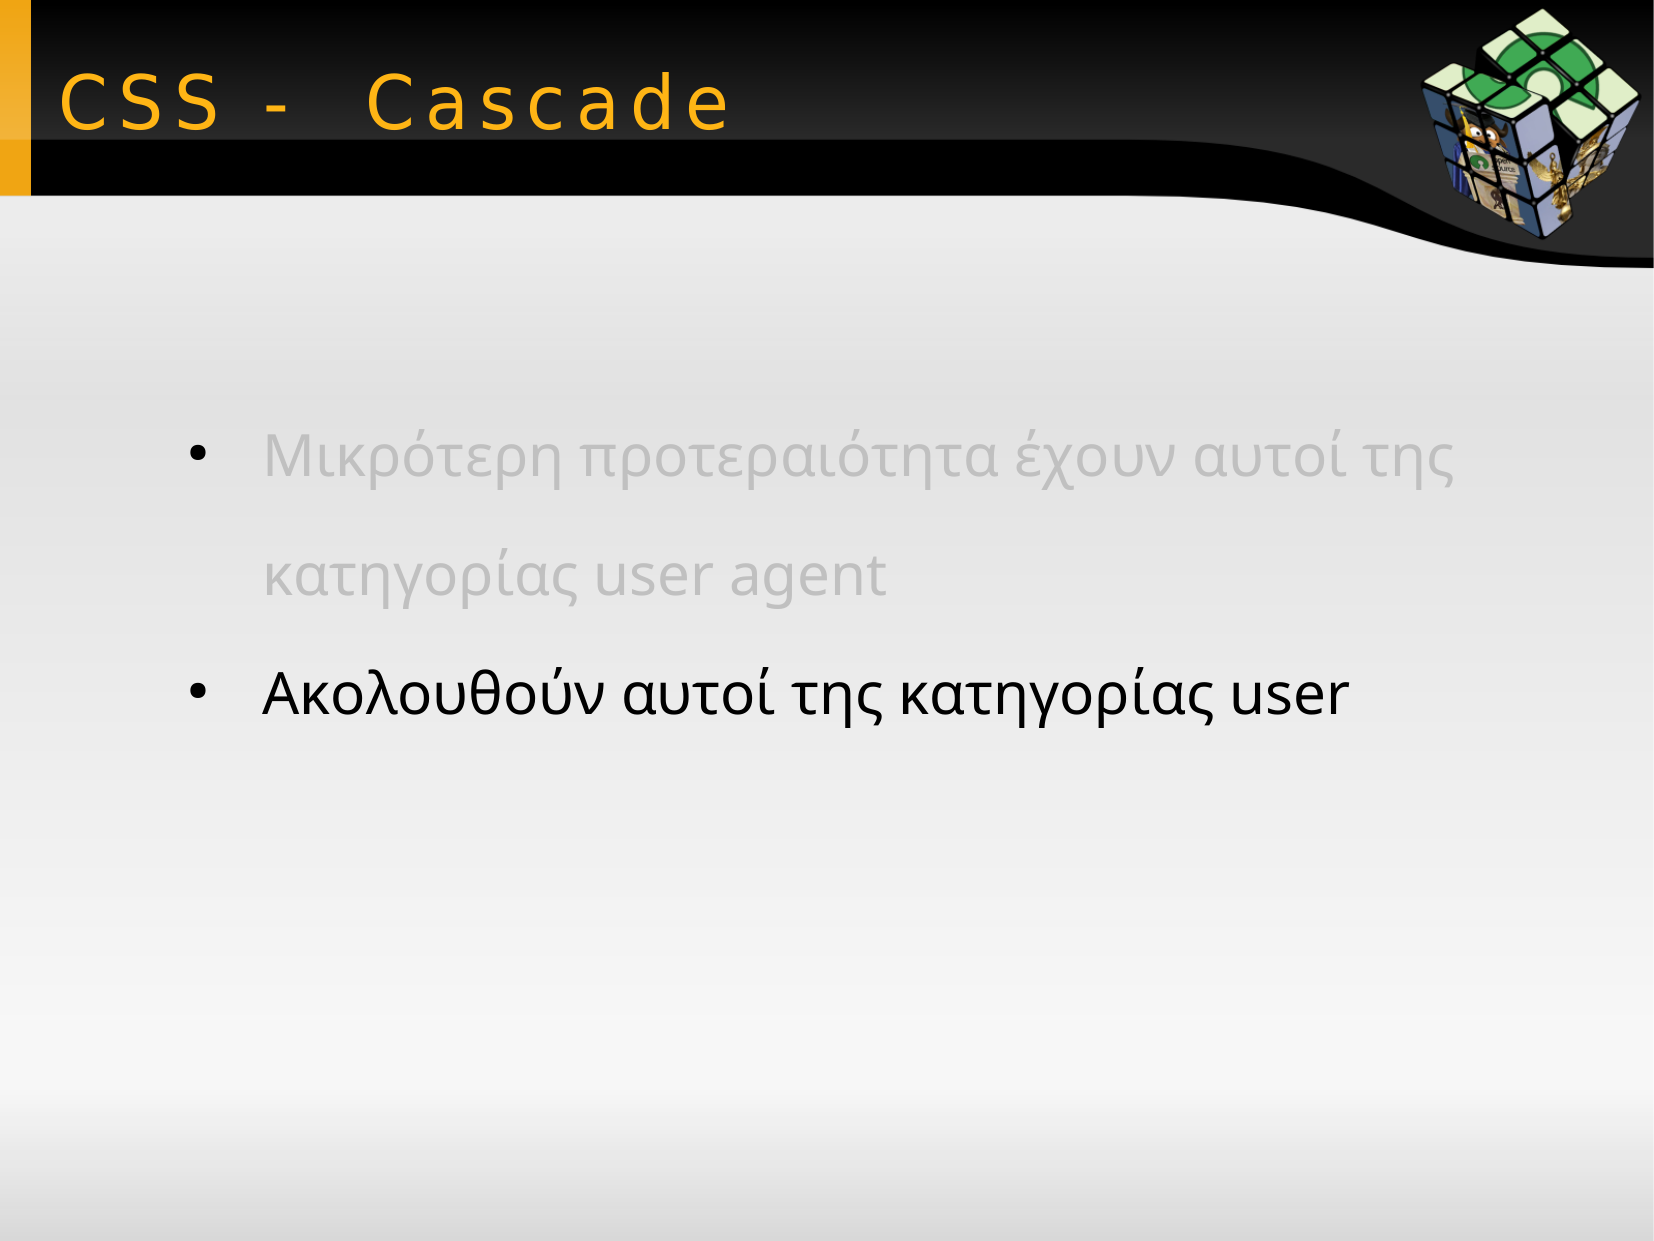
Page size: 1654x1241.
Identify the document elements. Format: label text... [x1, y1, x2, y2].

picture [0, 0, 1654, 1241]
subtitle Μικρότερη προτεραιότητα έχουν αυτοί της κατηγορίας user agent Ακολουθούν αυτοί της κατηγορίας user [187, 375, 1576, 1201]
title CSS - Cascade [59, 29, 1270, 178]
